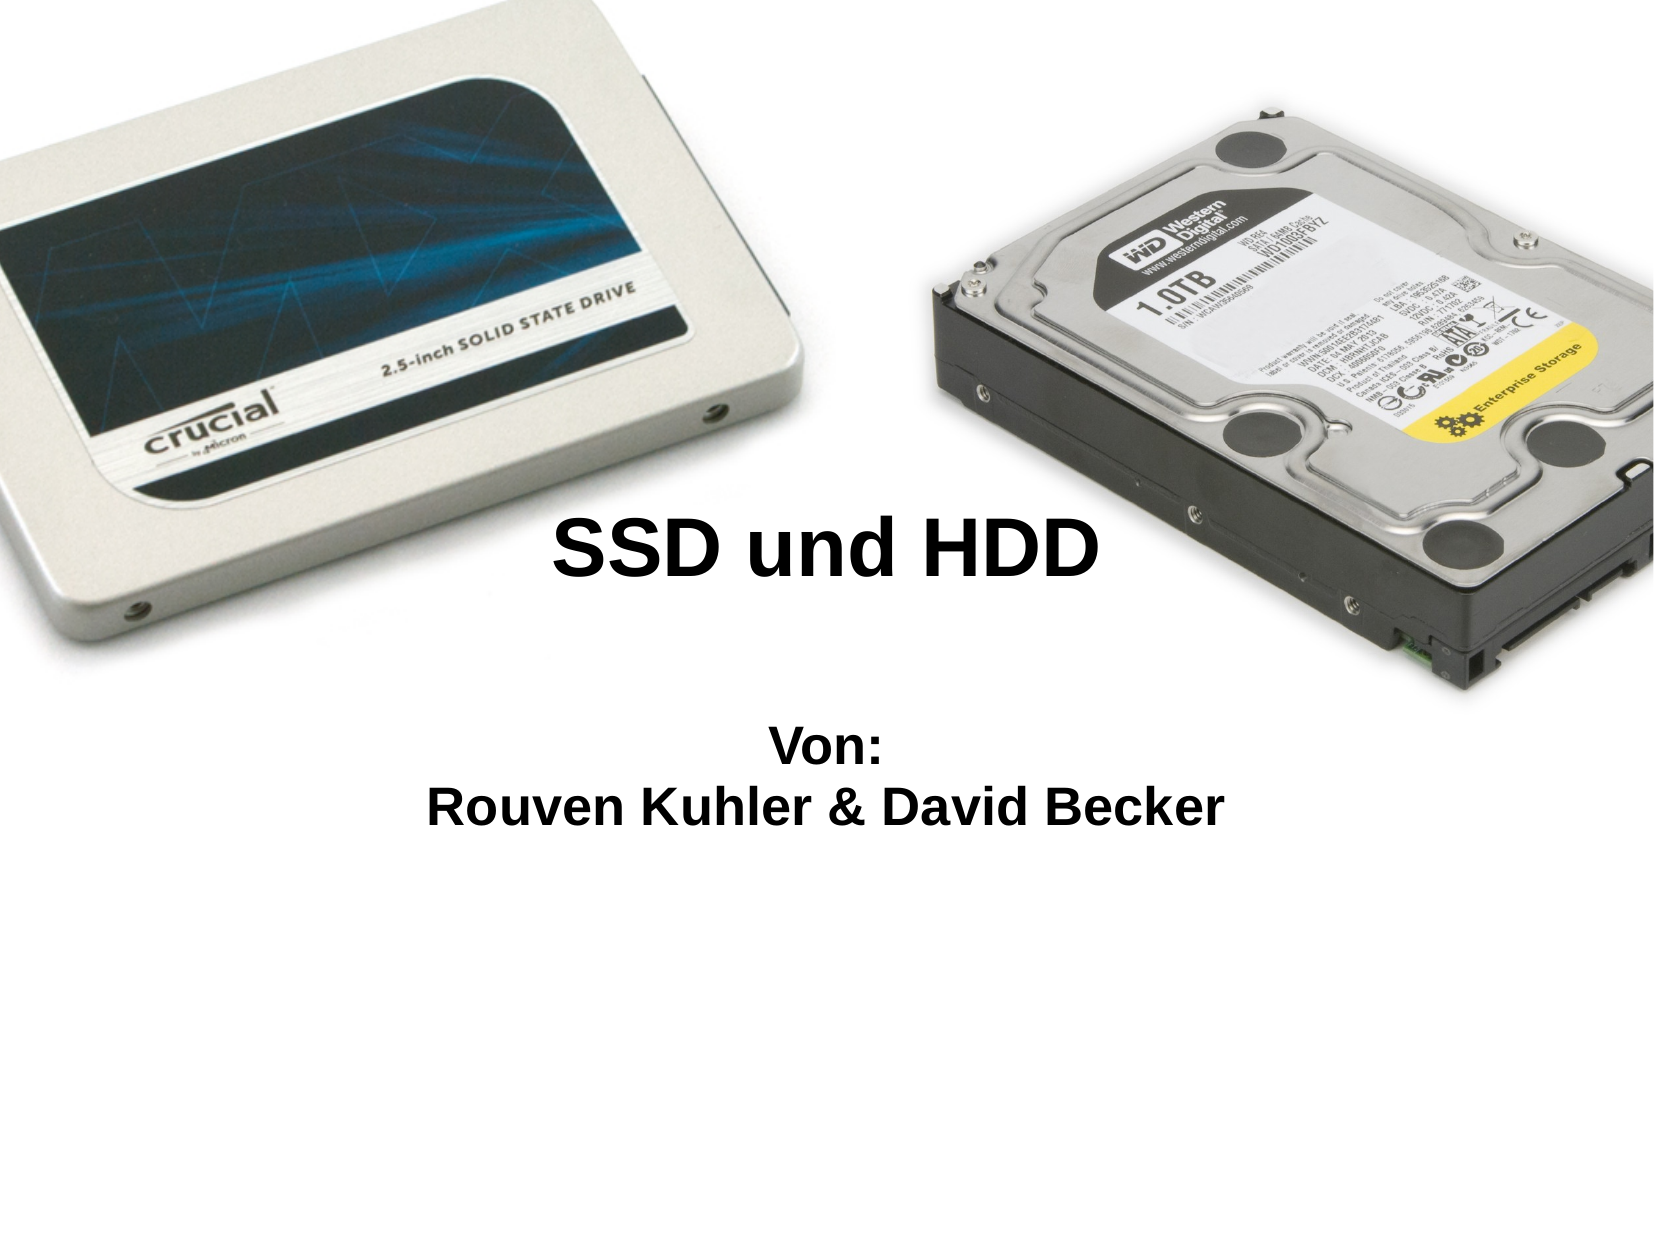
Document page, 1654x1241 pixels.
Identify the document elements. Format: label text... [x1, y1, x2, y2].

subtitle SSD und HDD Von: Rouven Kuhler & David Becker [82, 49, 1571, 1010]
picture [0, 0, 1654, 796]
